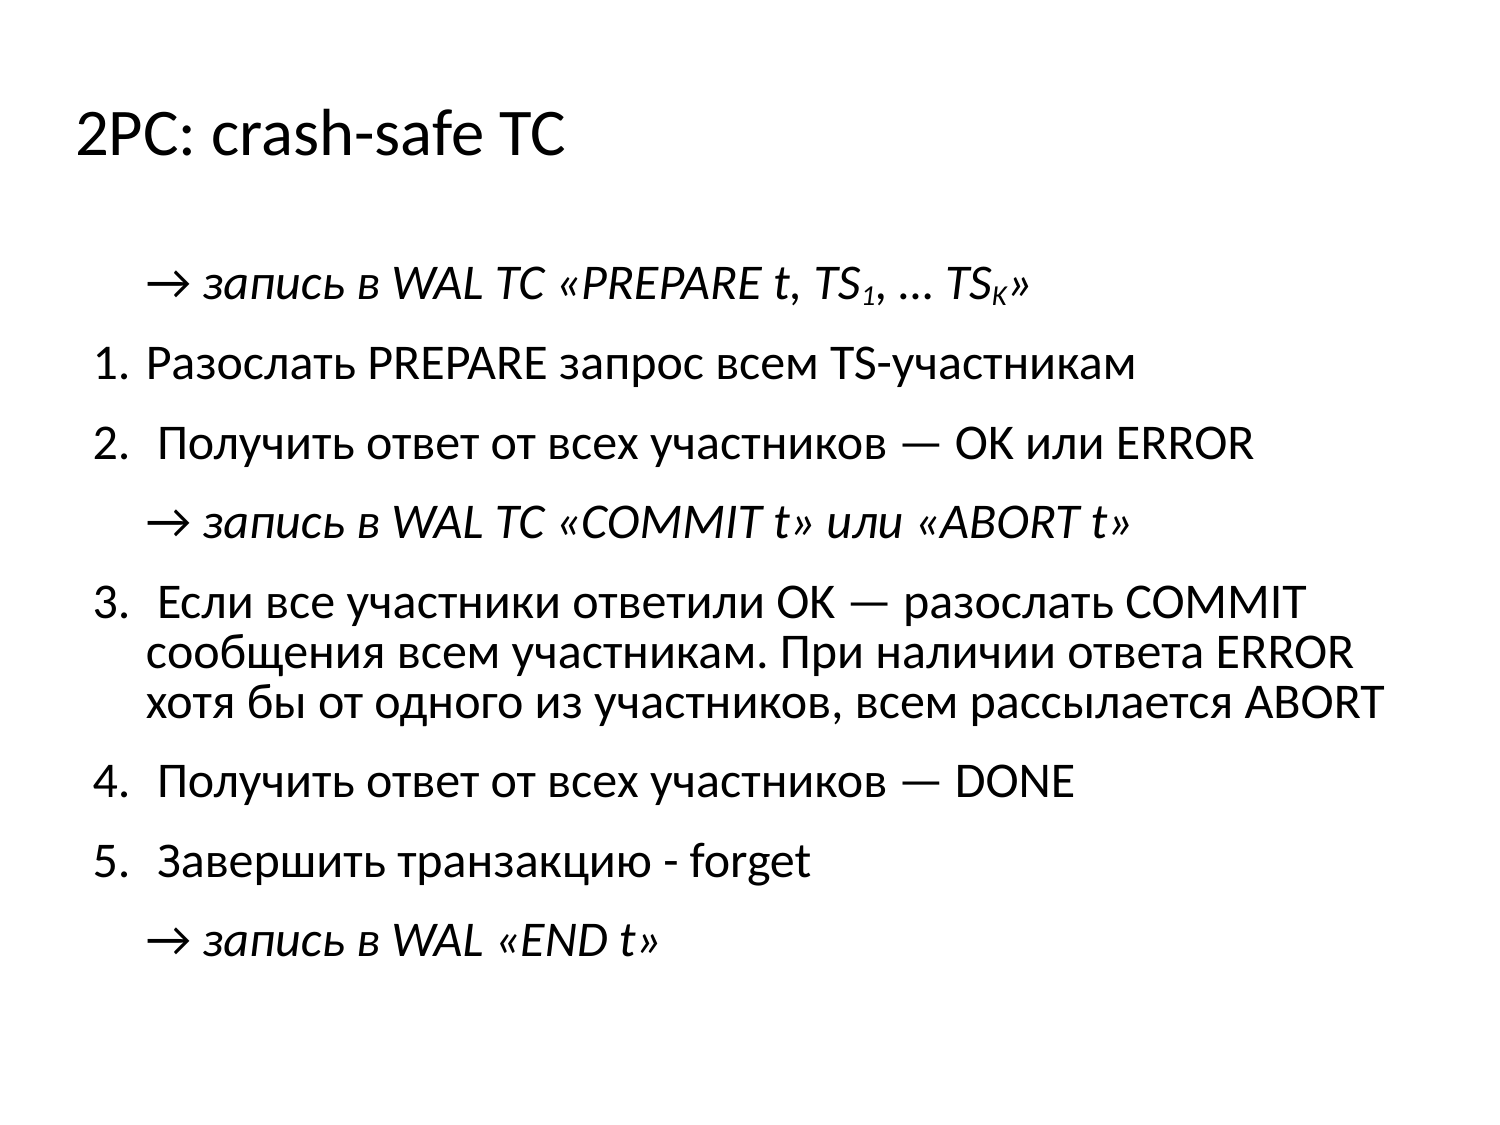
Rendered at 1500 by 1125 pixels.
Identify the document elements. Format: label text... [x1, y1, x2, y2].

list → запись в WAL TC «PREPARE t, TS1, … TSK» Разослать PREPARE запрос всем TS-участникам Получить ответ от всех участников — OK или ERROR → запись в WAL TC «COMMIT t» или «ABORT t» Если все участники ответили OK — разослать COMMIT сообщения всем участникам. При наличии ответа ERROR хотя бы от одного из участников, всем рассылается ABORT Получить ответ от всех участников — DONE Завершить транзакцию - forget → запись в WAL «END t» [75, 262, 1425, 1005]
title 2PC: crash-safe TC [75, 45, 1425, 233]
